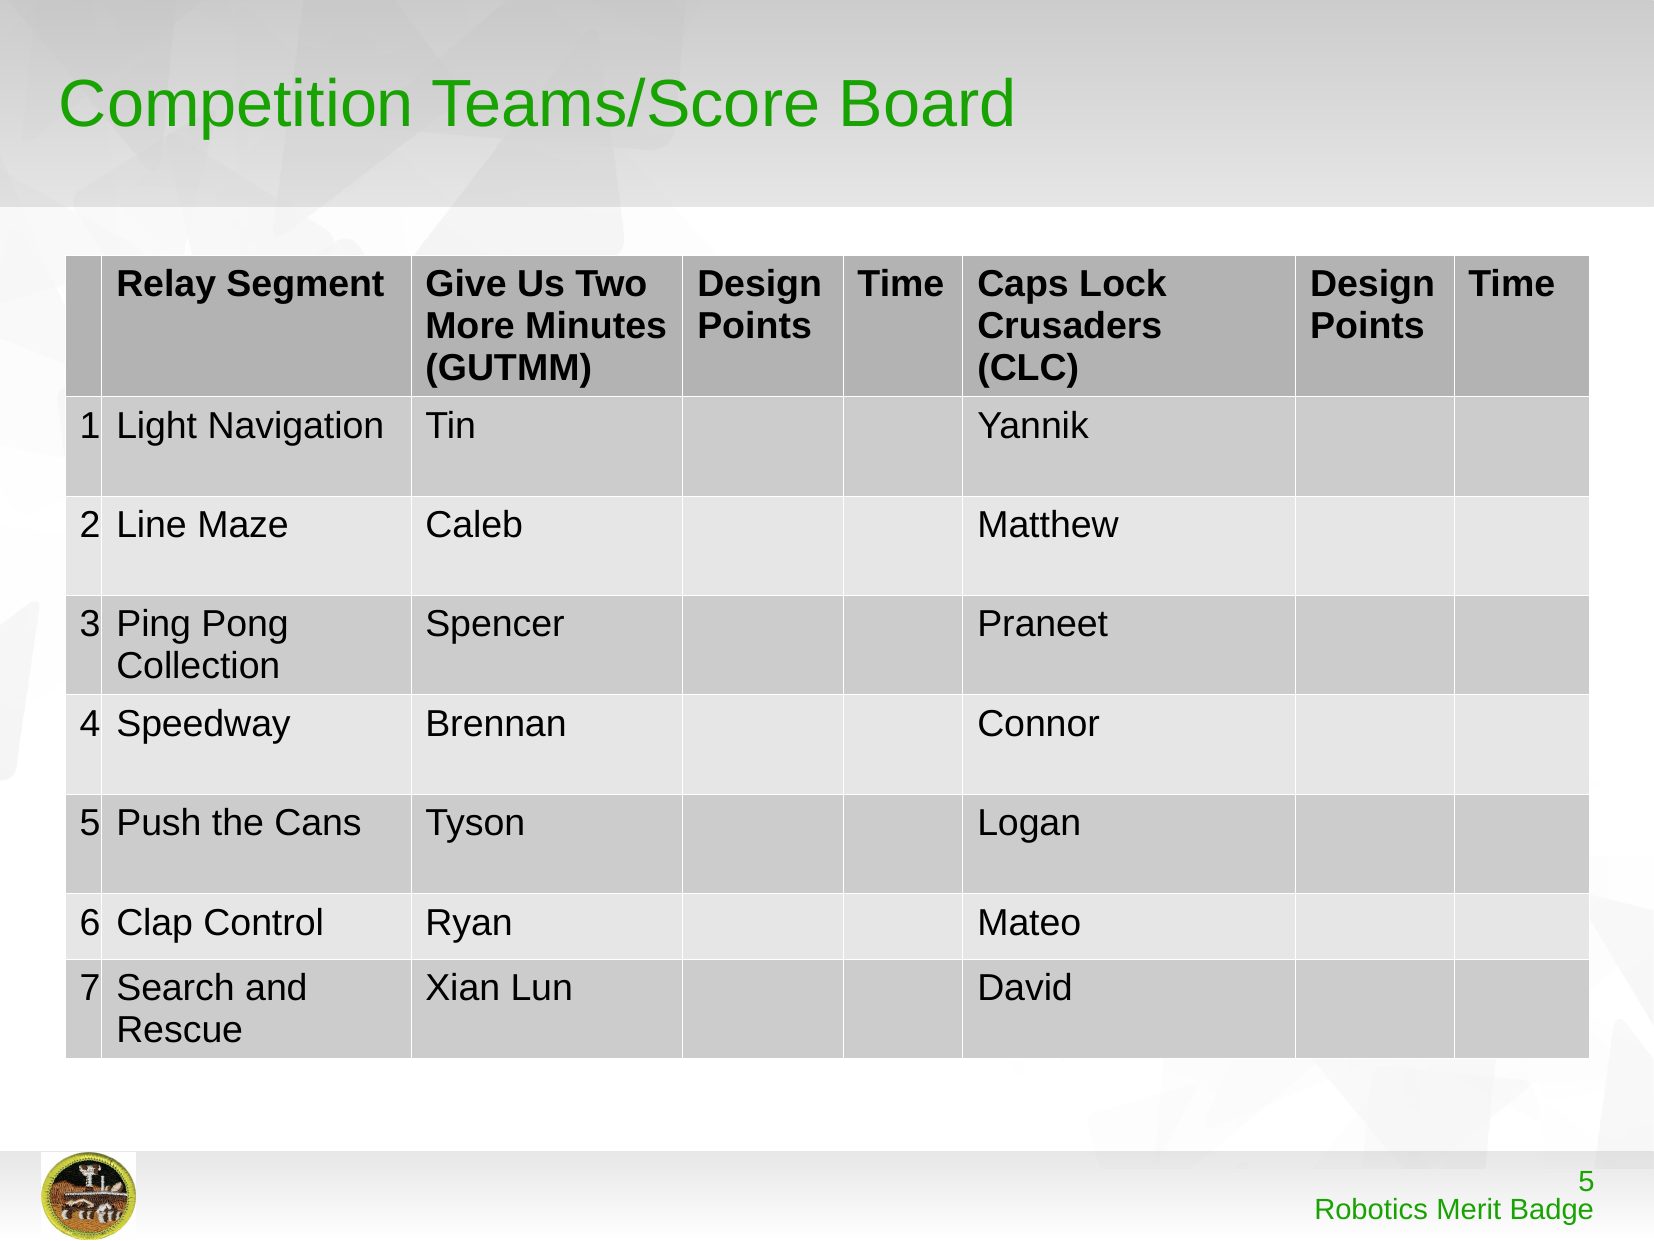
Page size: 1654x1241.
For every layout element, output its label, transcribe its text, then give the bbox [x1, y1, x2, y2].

title Competition Teams/Score Board [59, 29, 1595, 178]
table_cell Mateo [963, 894, 1295, 959]
table_cell Speedway [102, 695, 411, 794]
table_cell 1 [66, 397, 101, 496]
table_cell [1455, 795, 1589, 893]
picture [915, 548, 1654, 1169]
table_cell [1455, 596, 1589, 694]
table_cell Praneet [963, 596, 1295, 694]
table_cell [1296, 960, 1454, 1058]
table_cell [844, 894, 962, 959]
table_cell [1296, 695, 1454, 794]
table_cell Ping Pong Collection [102, 596, 411, 694]
table_header Design Points [1296, 256, 1454, 396]
table_cell [683, 596, 843, 694]
table_cell 7 [66, 960, 101, 1058]
picture [0, 0, 783, 931]
table_cell [1296, 497, 1454, 595]
table_cell [844, 960, 962, 1058]
table_header [66, 256, 101, 396]
table_cell [1296, 596, 1454, 694]
table_cell [844, 795, 962, 893]
picture [41, 1152, 136, 1240]
table_cell Spencer [412, 596, 682, 694]
table_cell Connor [963, 695, 1295, 794]
table_cell [1455, 894, 1589, 959]
table_cell Brennan [412, 695, 682, 794]
table_cell Light Navigation [102, 397, 411, 496]
table_cell Search and Rescue [102, 960, 411, 1058]
table_cell Ryan [412, 894, 682, 959]
table_cell Line Maze [102, 497, 411, 595]
list [1590, 265, 1595, 986]
table_cell [1455, 695, 1589, 794]
table_cell [683, 795, 843, 893]
table_cell [1455, 397, 1589, 496]
table_cell Caleb [412, 497, 682, 595]
table_cell Yannik [963, 397, 1295, 496]
table_cell 2 [66, 497, 101, 595]
table_header Time [1455, 256, 1589, 396]
table_cell David [963, 960, 1295, 1058]
table_cell [683, 960, 843, 1058]
table_cell 3 [66, 596, 101, 694]
table_header Relay Segment [102, 256, 411, 396]
table_cell [683, 894, 843, 959]
table_cell [1296, 795, 1454, 893]
table_cell 4 [66, 695, 101, 794]
table_cell Push the Cans [102, 795, 411, 893]
table_cell Clap Control [102, 894, 411, 959]
table_cell 6 [66, 894, 101, 959]
table_cell Tin [412, 397, 682, 496]
table_header Caps Lock Crusaders (CLC) [963, 256, 1295, 396]
table_cell 5 [66, 795, 101, 893]
table_cell Logan [963, 795, 1295, 893]
table_header Give Us Two More Minutes (GUTMM) [412, 256, 682, 396]
list [59, 265, 65, 986]
table_cell [844, 695, 962, 794]
table_cell [1455, 960, 1589, 1058]
table_header Time [844, 256, 962, 396]
table_cell [844, 397, 962, 496]
table_cell [1455, 497, 1589, 595]
table_cell [844, 596, 962, 694]
table_cell [683, 397, 843, 496]
table_cell Tyson [412, 795, 682, 893]
table_header Design Points [683, 256, 843, 396]
table_cell [683, 695, 843, 794]
table_cell [683, 497, 843, 595]
table_cell [1296, 397, 1454, 496]
table_cell [1296, 894, 1454, 959]
table_cell Xian Lun [412, 960, 682, 1058]
table_cell Matthew [963, 497, 1295, 595]
table_cell [844, 497, 962, 595]
